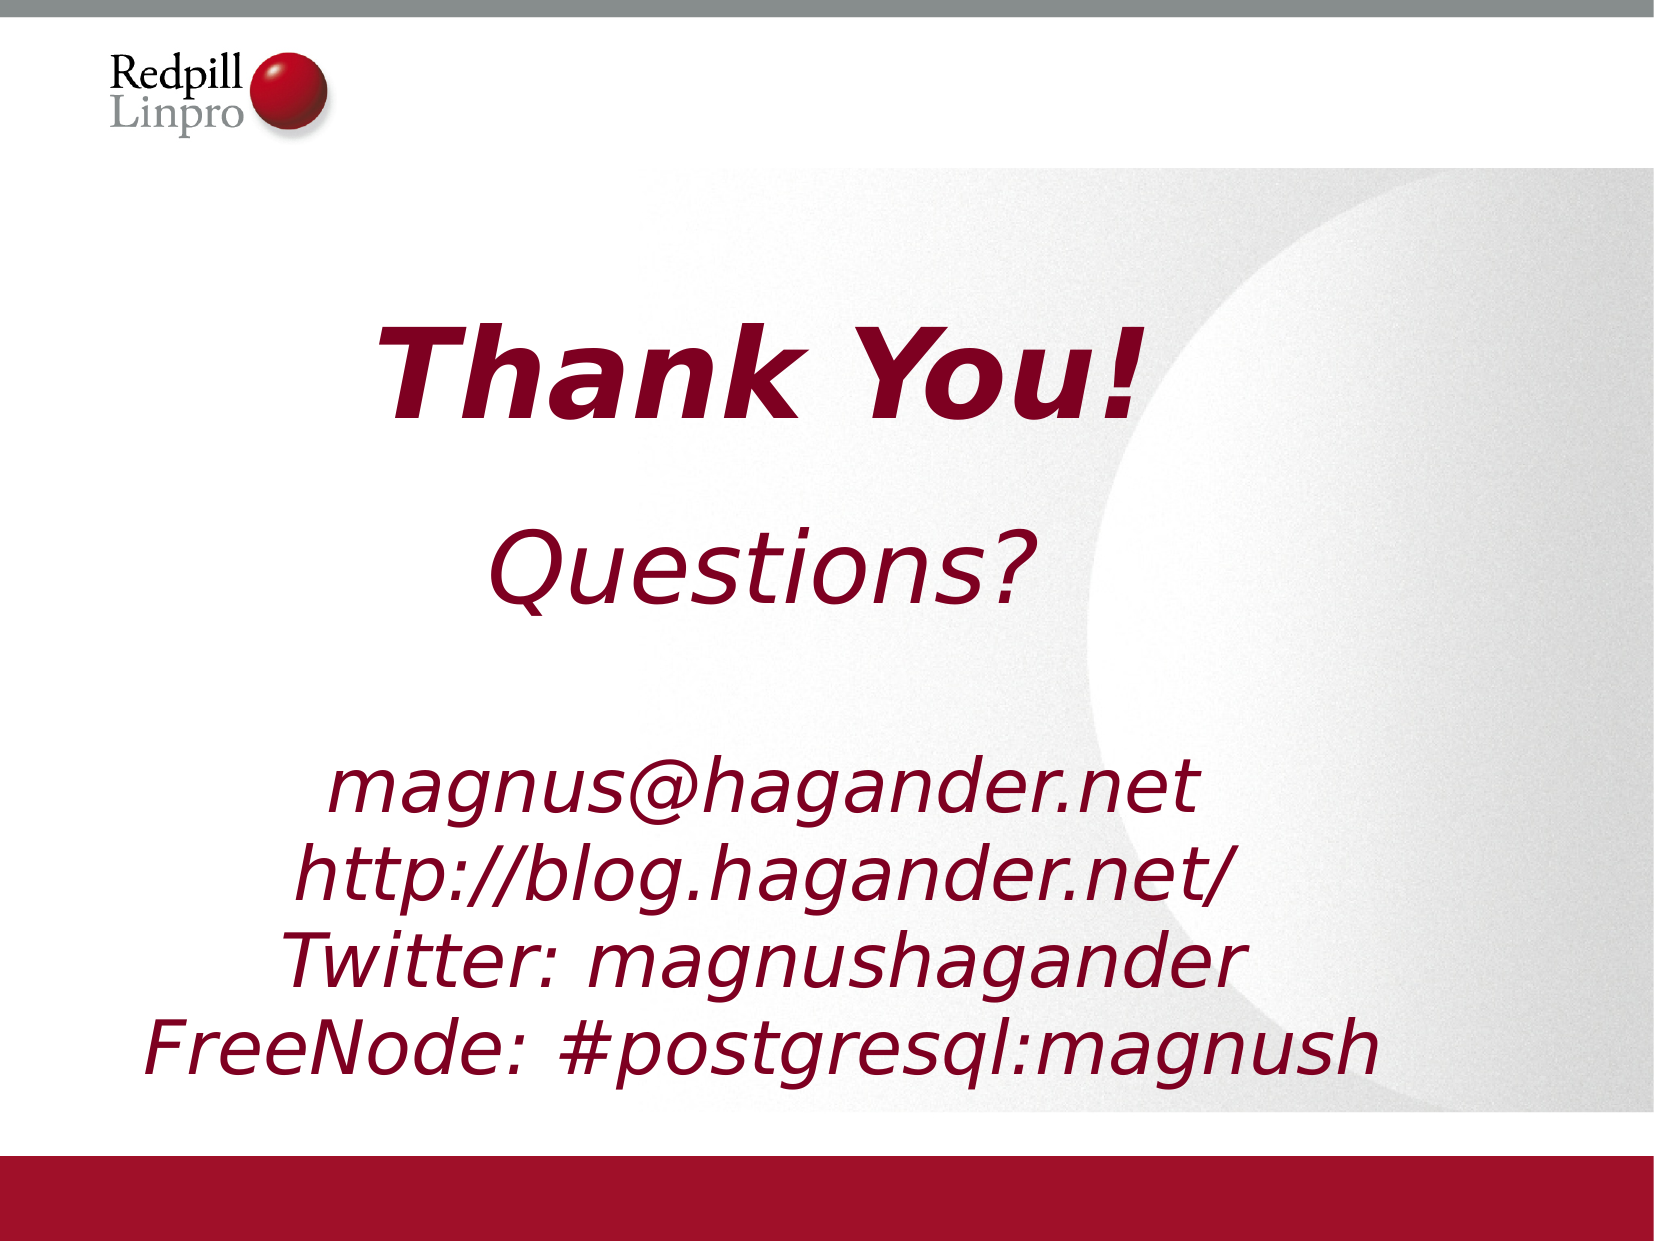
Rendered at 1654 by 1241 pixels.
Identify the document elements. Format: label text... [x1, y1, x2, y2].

picture [0, 0, 1654, 1241]
text_box Thank You! Questions? magnus@hagander.net http://blog.hagander.net/ Twitter: magnushagander FreeNode: #postgresql:magnush [0, 173, 1528, 1105]
